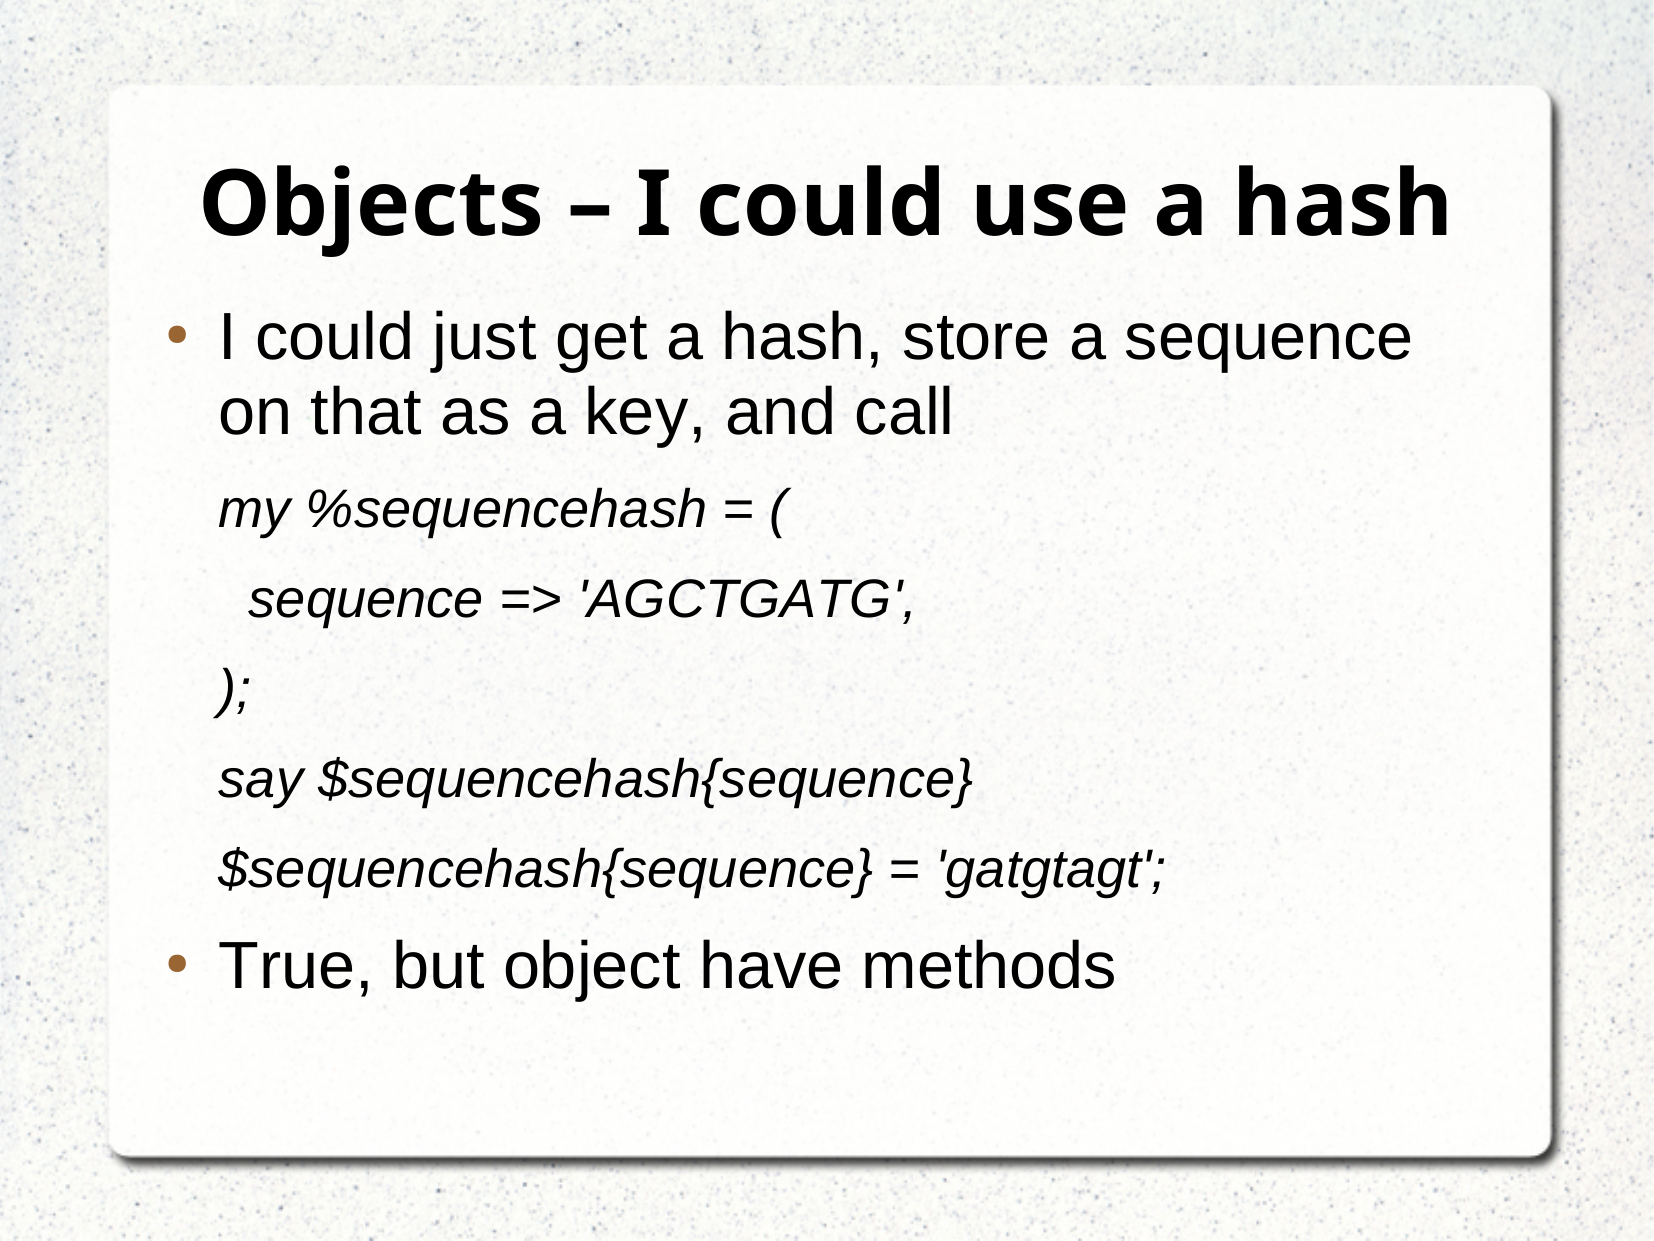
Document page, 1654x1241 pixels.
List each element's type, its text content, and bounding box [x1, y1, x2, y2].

title Objects – I could use a hash [118, 96, 1536, 304]
list I could just get a hash, store a sequence on that as a key, and call my %sequencehash = ( sequence => 'AGCTGATG', ); say $sequencehash{sequence} $sequencehash{sequence} = 'gatgtagt'; True, but object have methods [147, 299, 1506, 1003]
picture [0, 0, 1654, 1241]
